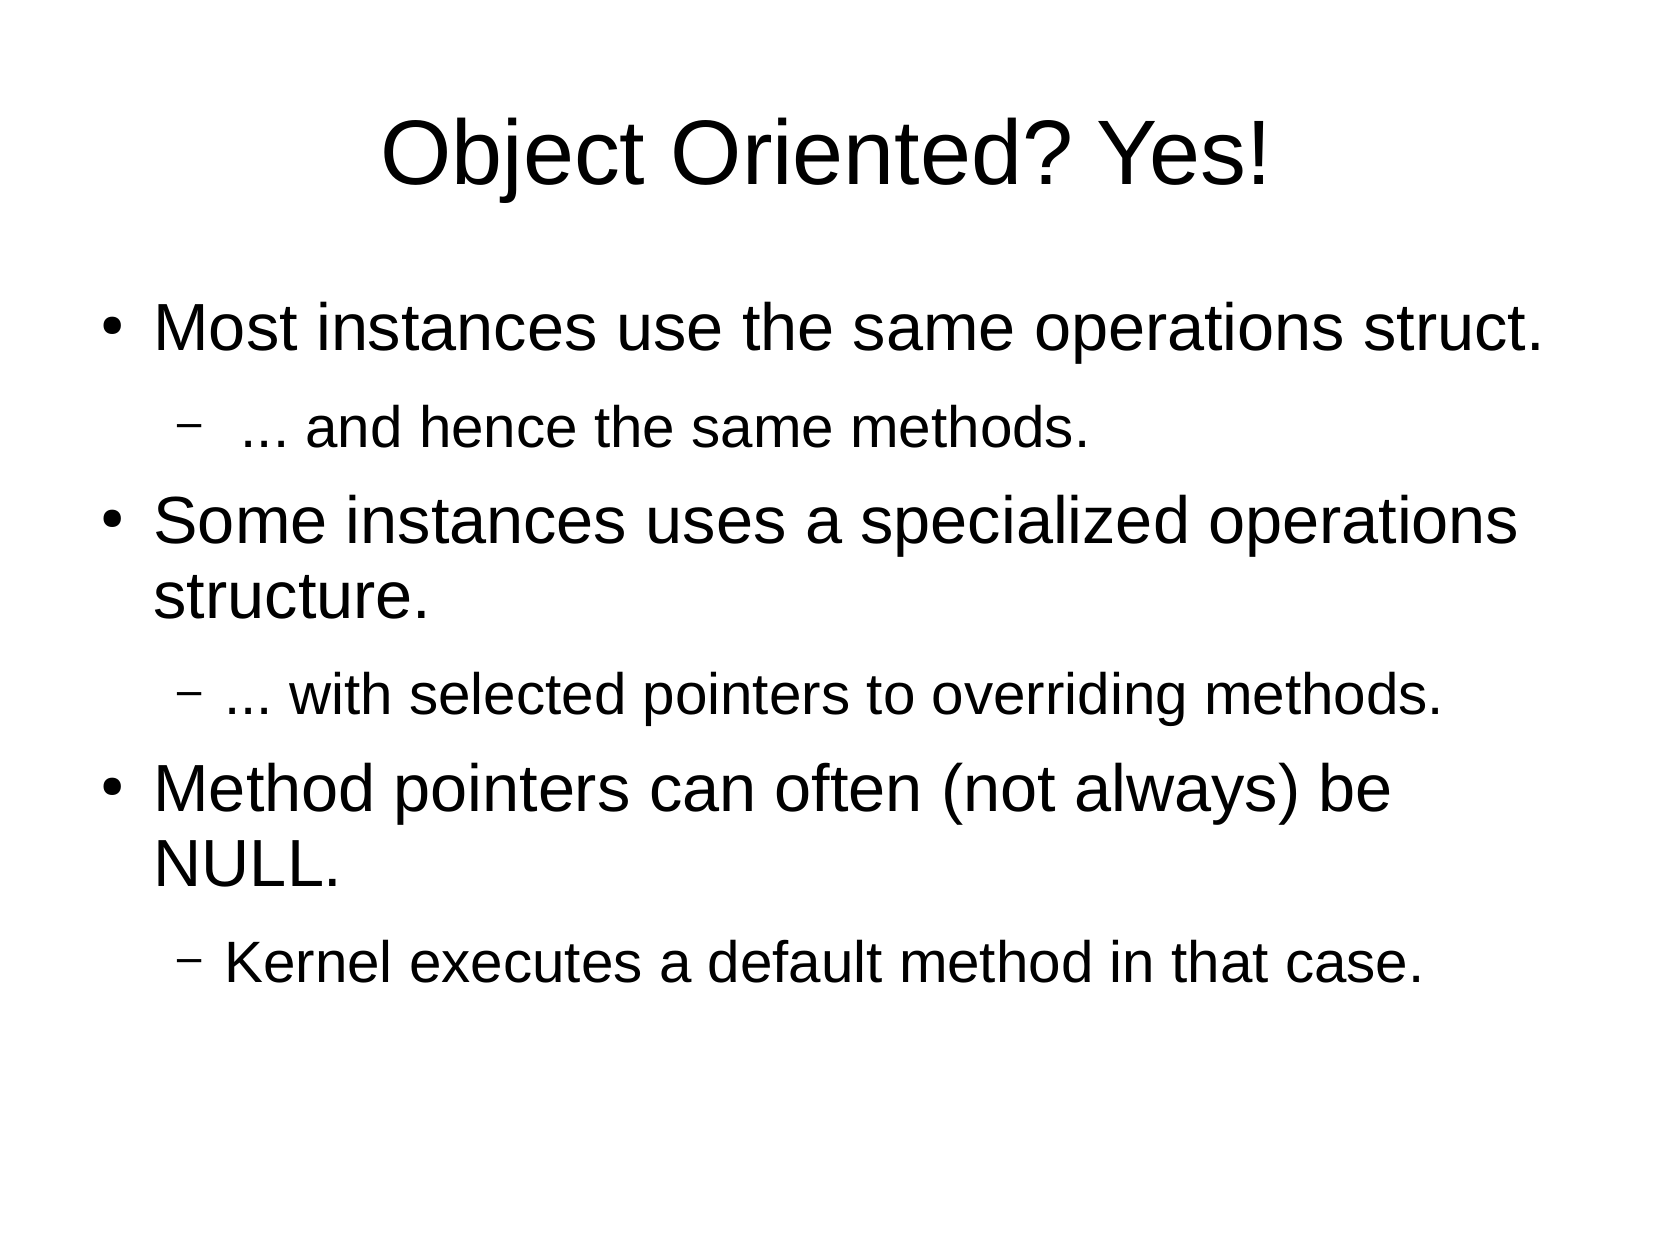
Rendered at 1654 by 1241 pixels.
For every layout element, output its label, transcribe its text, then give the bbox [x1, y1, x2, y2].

list Most instances use the same operations struct. ... and hence the same methods. Some instances uses a specialized operations structure. ... with selected pointers to overriding methods. Method pointers can often (not always) be NULL. Kernel executes a default method in that case. [82, 290, 1571, 1094]
title Object Oriented? Yes! [82, 49, 1571, 257]
